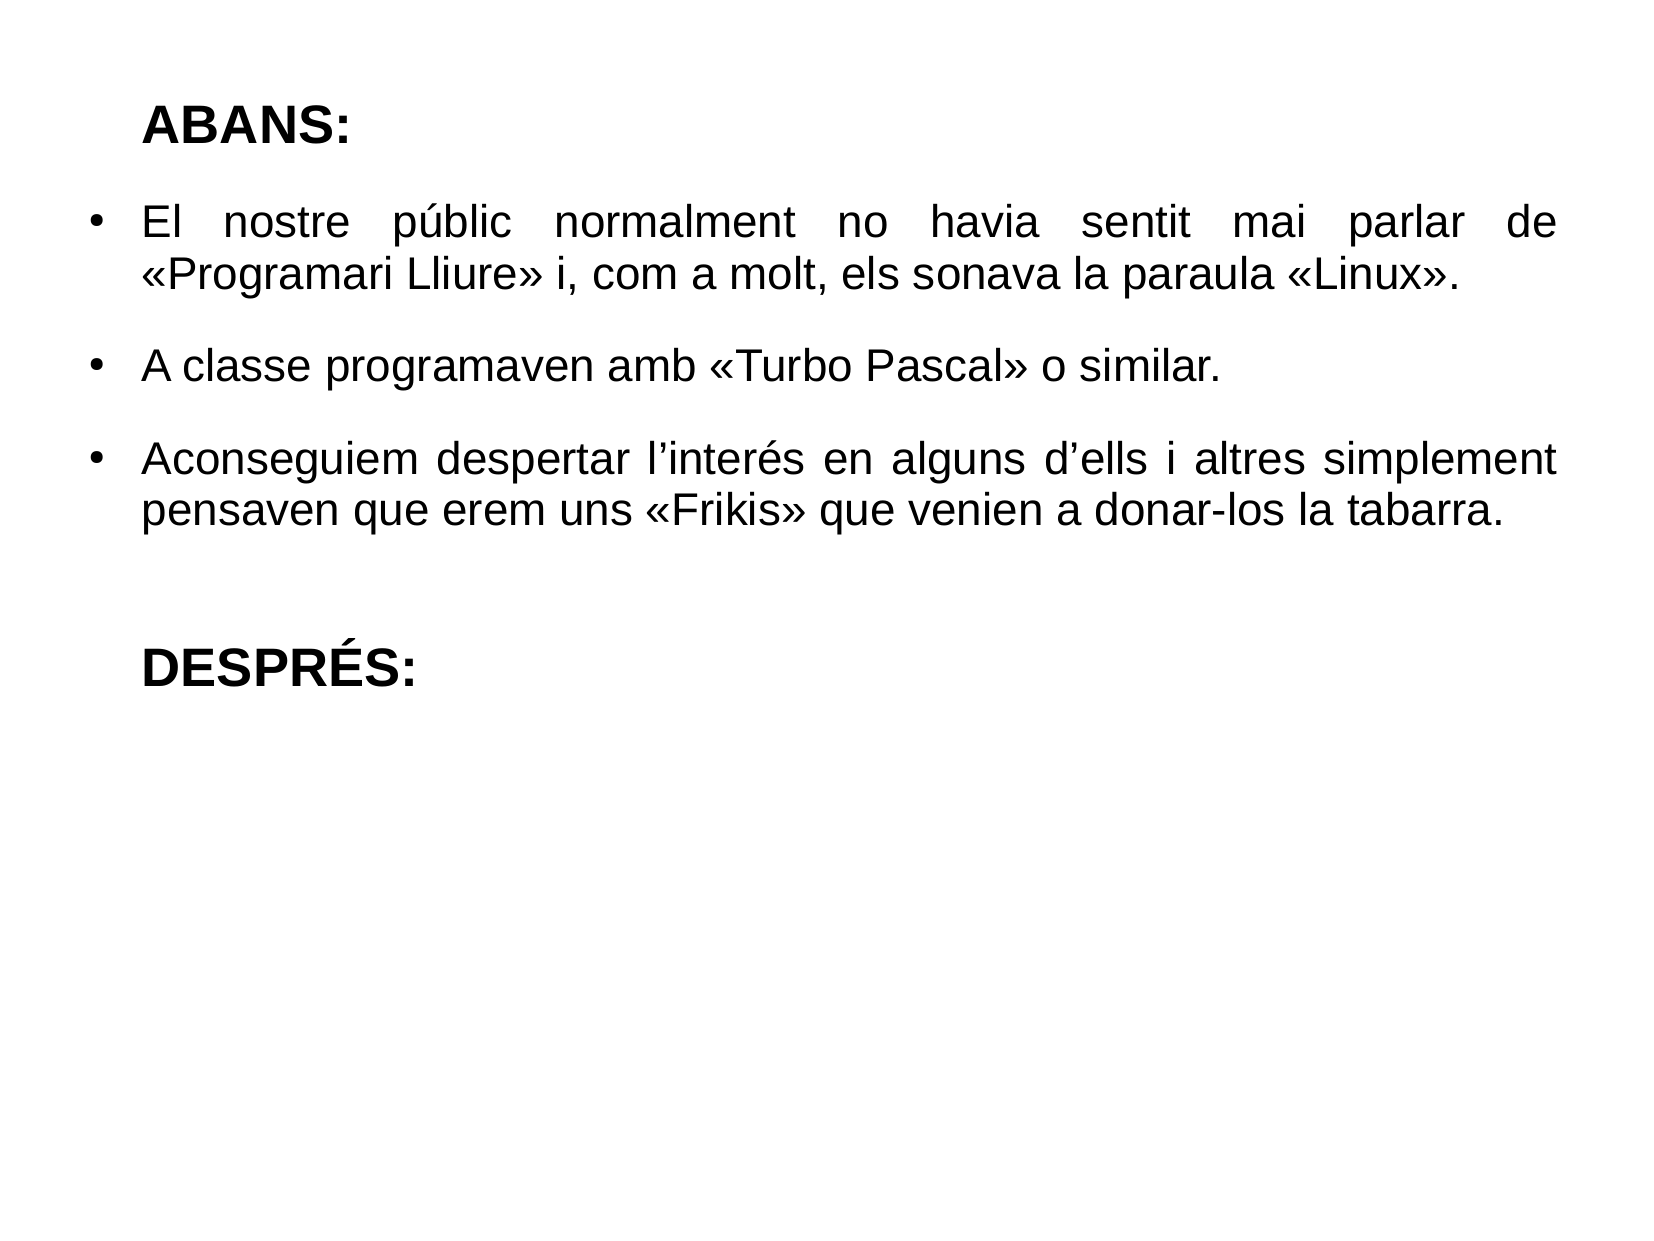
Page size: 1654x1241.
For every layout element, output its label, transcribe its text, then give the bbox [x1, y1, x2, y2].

list ABANS: El nostre públic normalment no havia sentit mai parlar de «Programari Lliure» i, com a molt, els sonava la paraula «Linux». A classe programaven amb «Turbo Pascal» o similar. Aconseguiem despertar l’interés en alguns d’ells i altres simplement pensaven que erem uns «Frikis» que venien a donar-los la tabarra. DESPRÉS: [70, 94, 1560, 1063]
